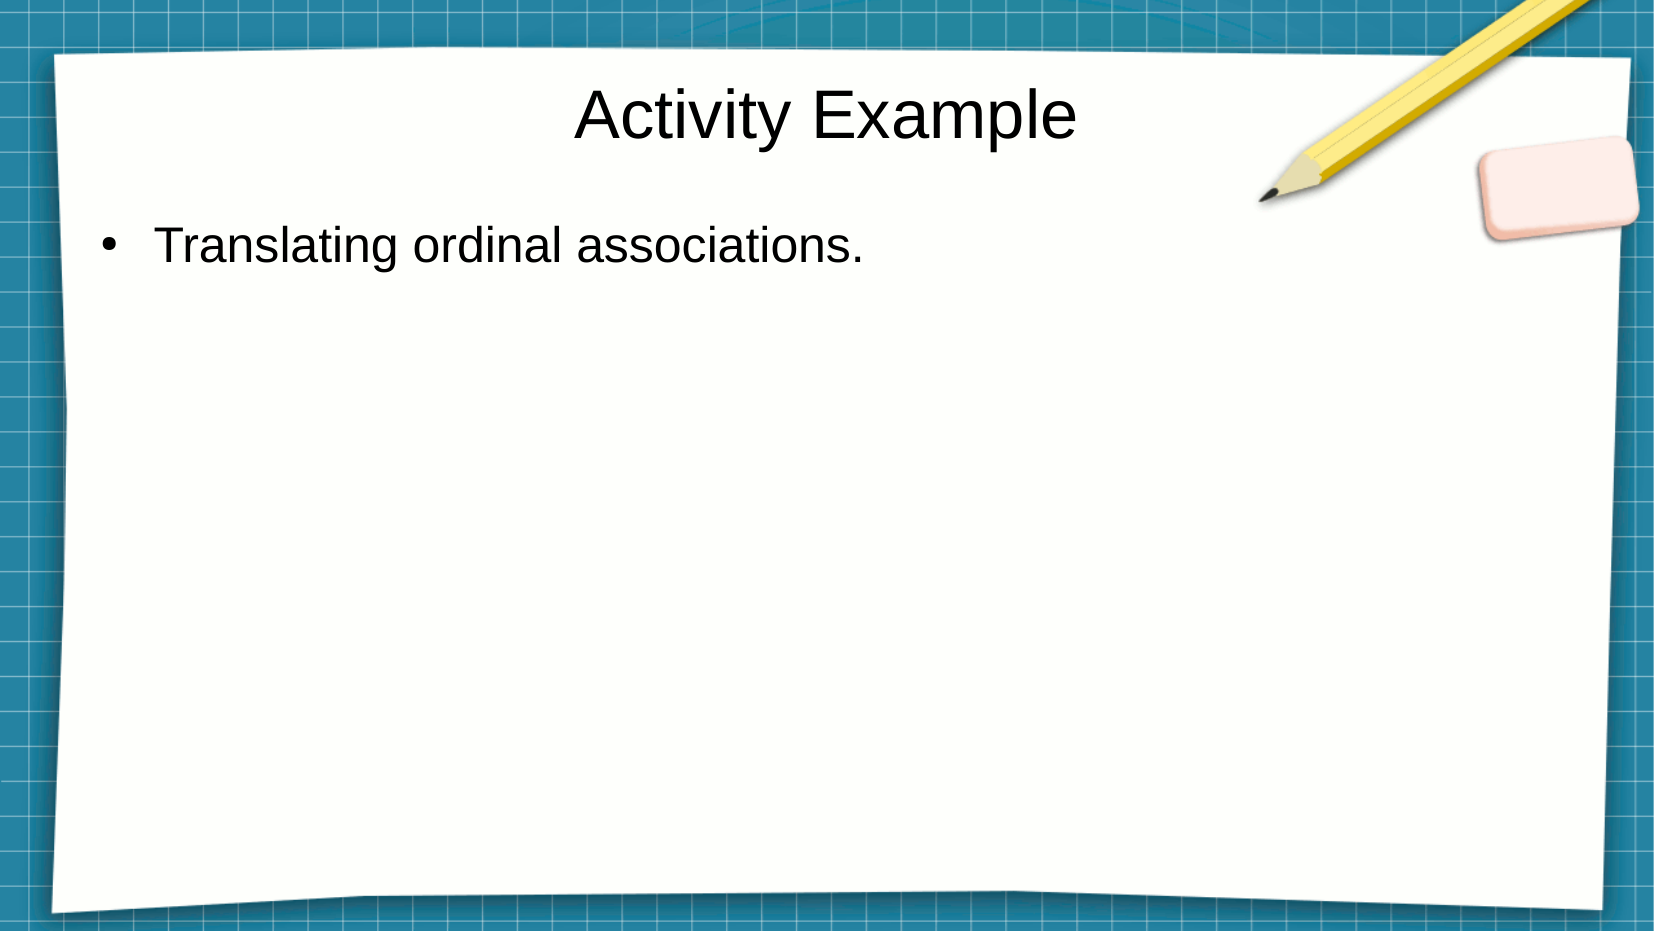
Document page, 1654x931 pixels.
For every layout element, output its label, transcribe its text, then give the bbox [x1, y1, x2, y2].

picture [0, 0, 1654, 931]
list Translating ordinal associations. [82, 217, 1571, 758]
title Activity Example [82, 37, 1571, 193]
